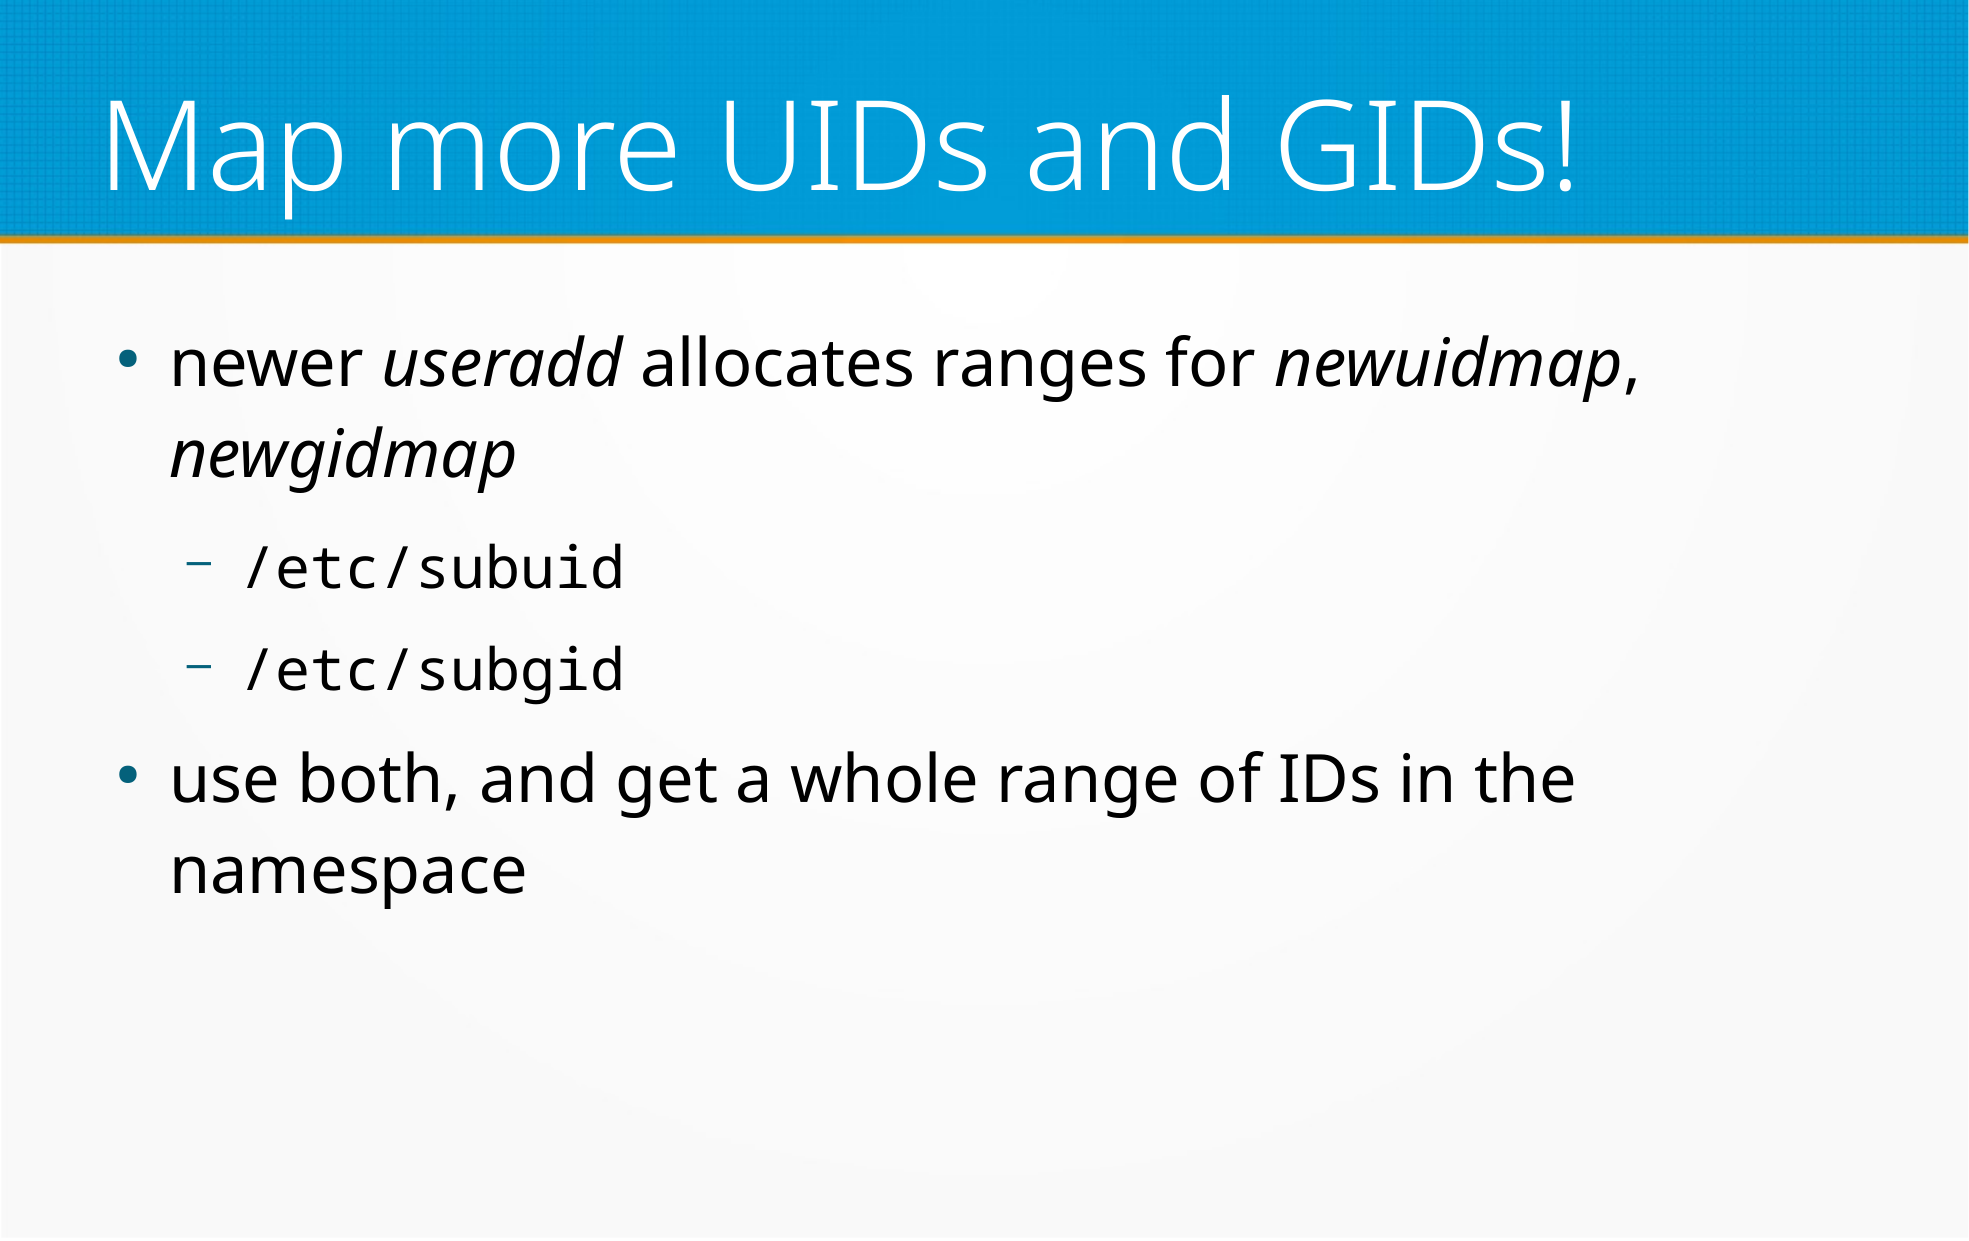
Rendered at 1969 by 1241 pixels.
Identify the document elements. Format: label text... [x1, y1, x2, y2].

list newer useradd allocates ranges for newuidmap, newgidmap /etc/subuid /etc/subgid use both, and get a whole range of IDs in the namespace [98, 315, 1861, 1081]
title Map more UIDs and GIDs! [98, 19, 1870, 227]
picture [0, 233, 1969, 1241]
